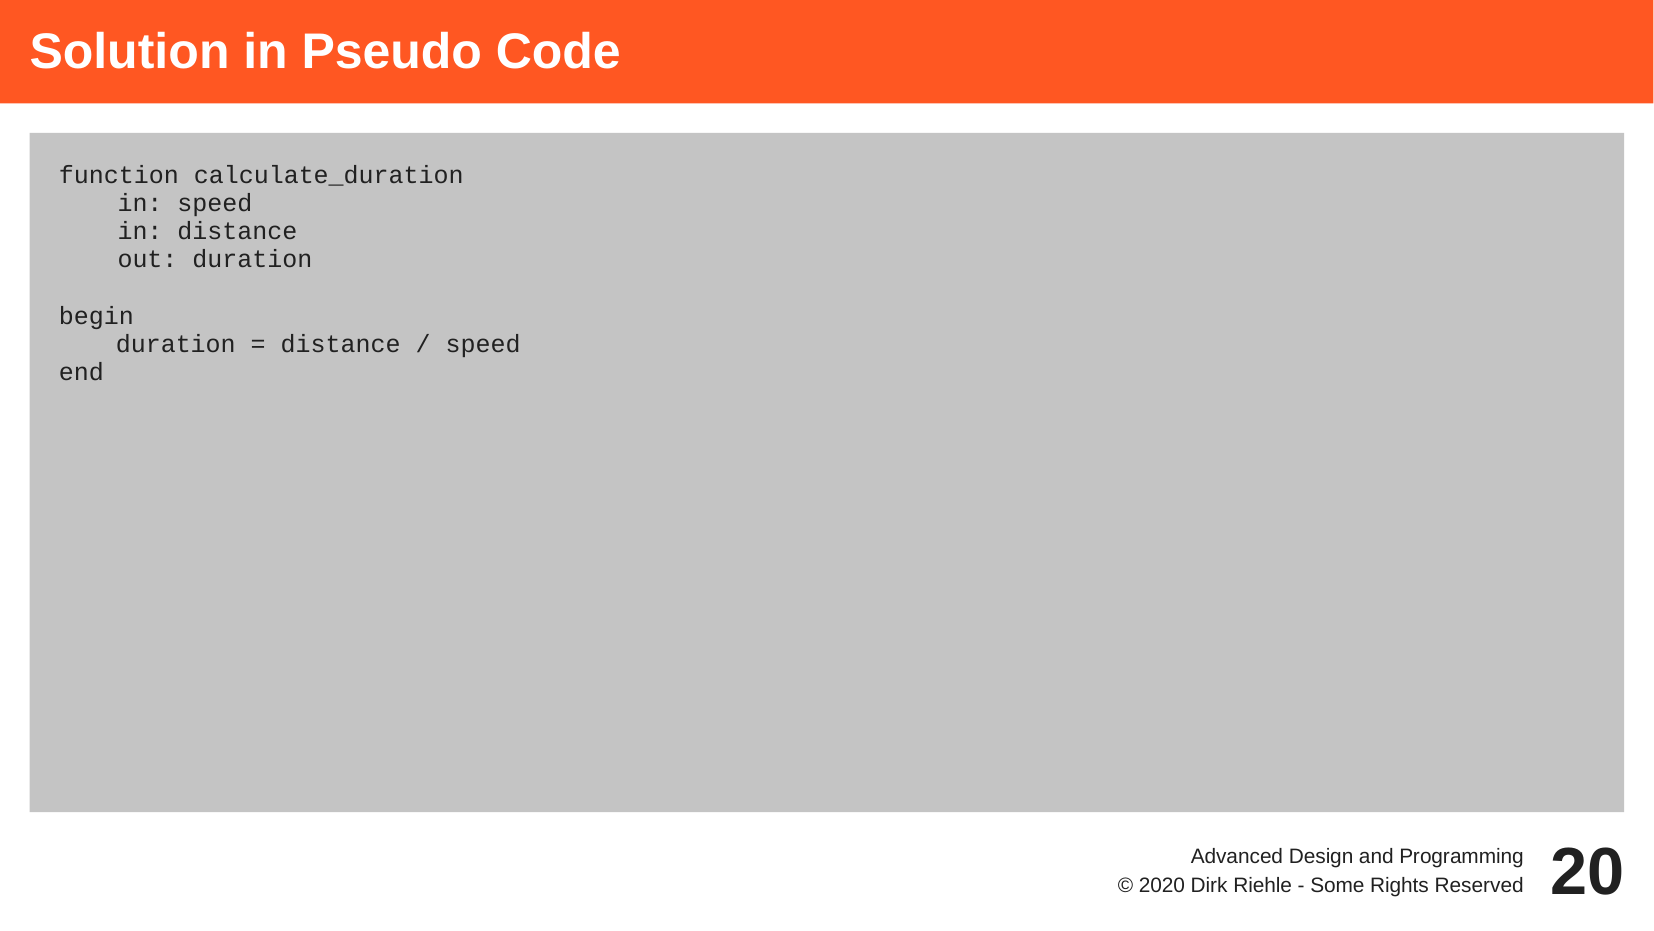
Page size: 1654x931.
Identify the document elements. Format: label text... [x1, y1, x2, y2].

title Solution in Pseudo Code [0, 0, 1654, 104]
list function calculate_duration in: speed in: distance out: duration begin duration = distance / speed end [29, 132, 1625, 813]
